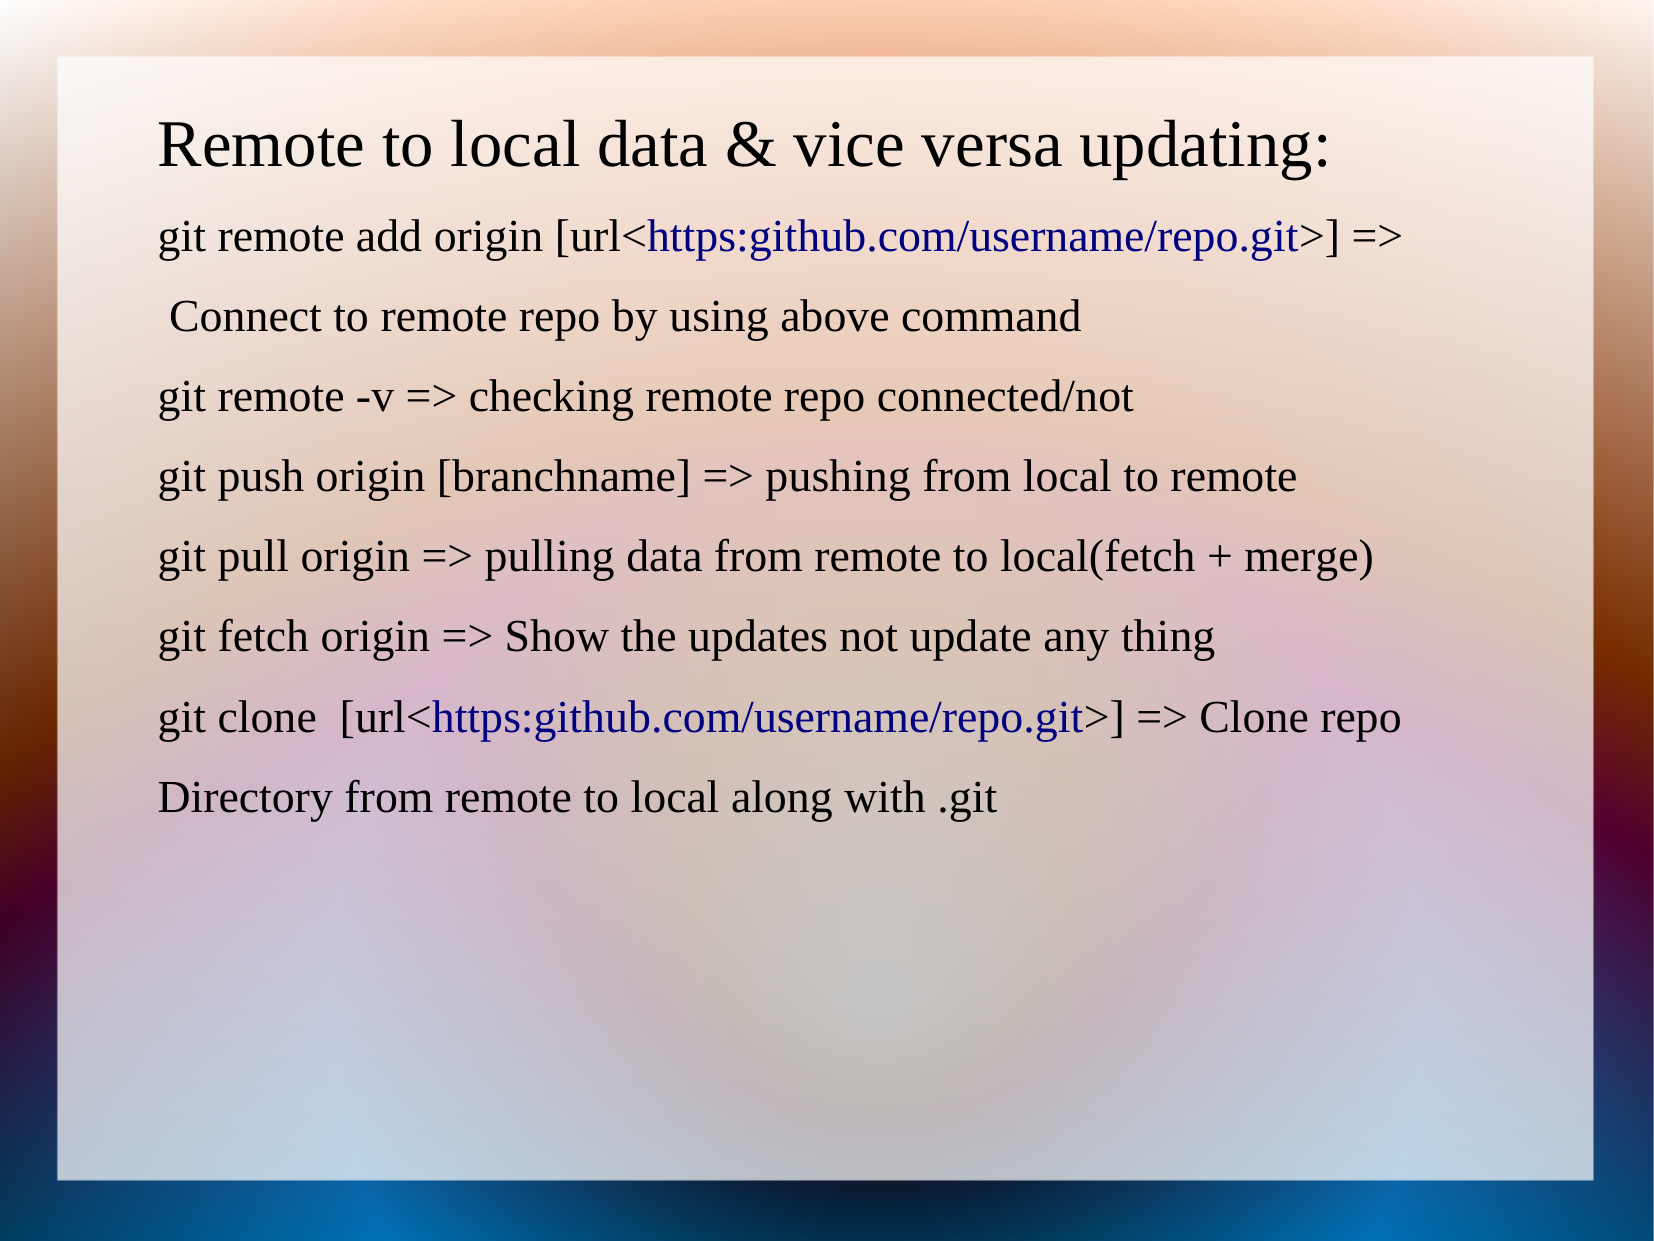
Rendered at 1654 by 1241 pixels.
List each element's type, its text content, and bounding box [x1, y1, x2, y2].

picture [0, 0, 1654, 1241]
list Remote to local data & vice versa updating: git remote add origin [url<https:github.com/username/repo.git>] => Connect to remote repo by using above command git remote -v => checking remote repo connected/not git push origin [branchname] => pushing from local to remote git pull origin => pulling data from remote to local(fetch + merge) git fetch origin => Show the updates not update any thing git clone [url<https:github.com/username/repo.git>] => Clone repo Directory from remote to local along with .git [82, 107, 1571, 1123]
